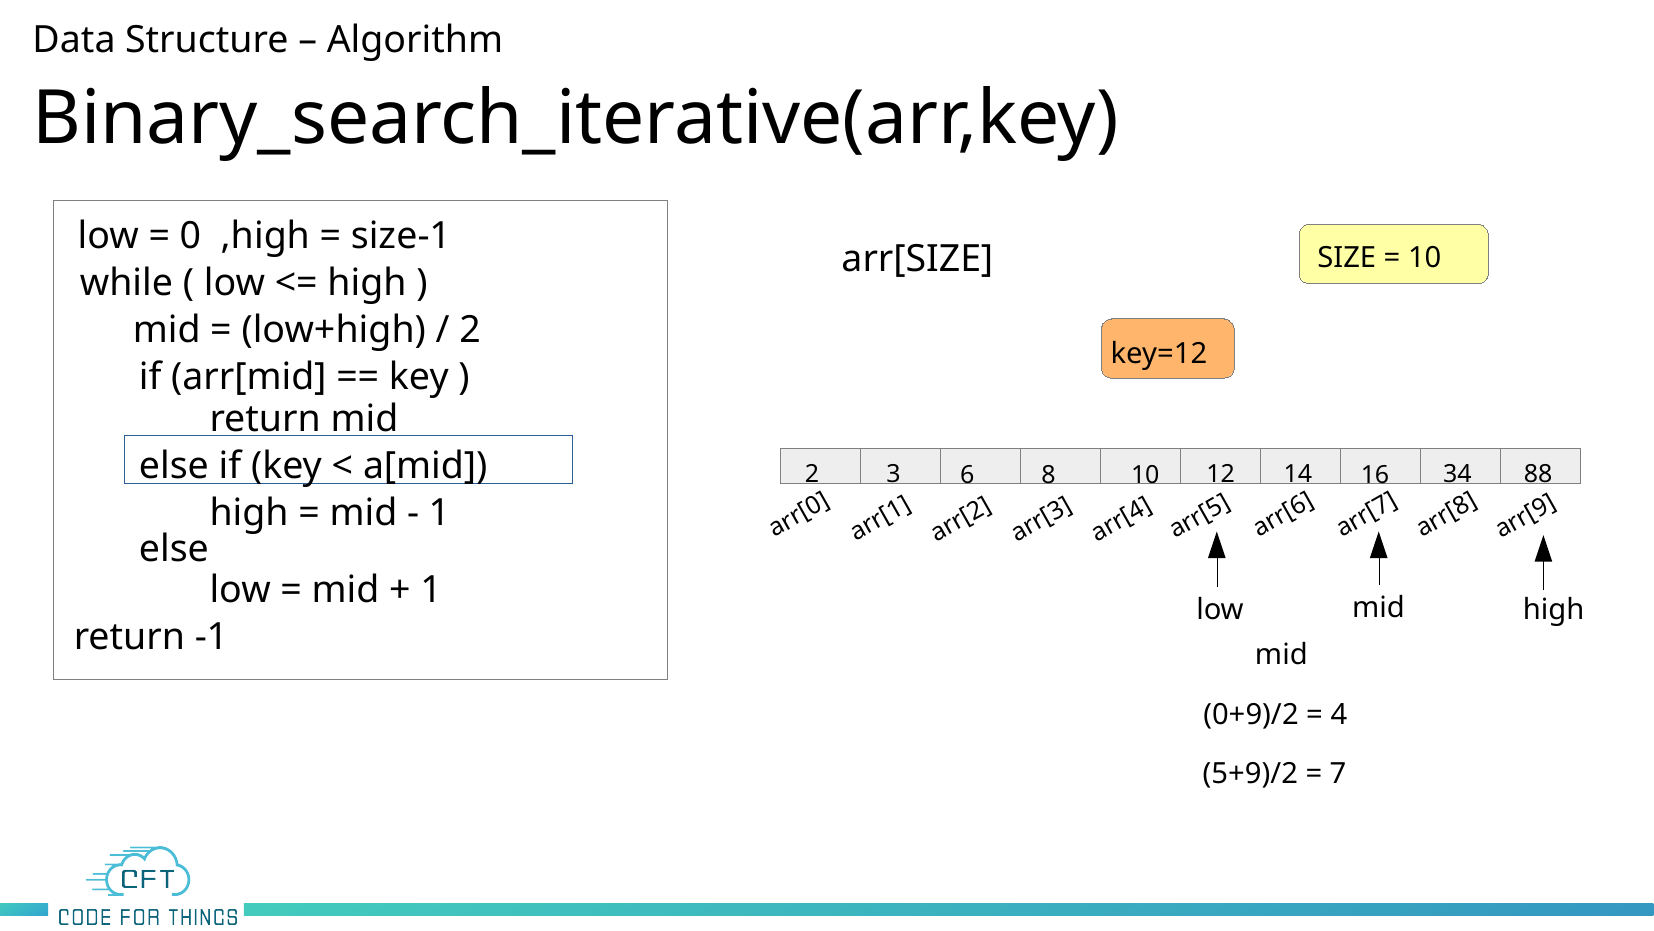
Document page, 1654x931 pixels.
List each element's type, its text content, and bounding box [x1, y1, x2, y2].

text_box arr[2] [906, 488, 1016, 563]
text_box arr[4] [1074, 492, 1179, 562]
text_box mid [1240, 625, 1335, 685]
text_box arr[5] [1151, 484, 1267, 556]
text_box mid [1337, 578, 1428, 636]
text_box arr[9] [1471, 456, 1602, 560]
text_box else [124, 513, 243, 573]
text_box [780, 448, 790, 484]
text_box SIZE = 10 [1302, 228, 1483, 278]
text_box else if (key < a[mid]) [124, 431, 621, 490]
text_box low = 0 ,high = size-1 [53, 200, 609, 260]
title Data Structure – Algorithm Binary_search_iterative(arr,key) [32, 0, 1595, 199]
text_box 16 [1346, 449, 1420, 501]
text_box arr[7] [1318, 498, 1428, 562]
text_box return -1 [59, 602, 290, 662]
text_box 88 [1509, 448, 1571, 500]
text_box (0+9)/2 = 4 [1181, 685, 1395, 745]
text_box [1254, 448, 1269, 484]
text_box arr[1] [826, 485, 935, 562]
text_box return mid [194, 383, 443, 443]
text_box [925, 448, 1191, 484]
text_box key=12 [1095, 324, 1241, 409]
text_box 2 [790, 448, 844, 493]
text_box [53, 200, 668, 680]
text_box [1299, 224, 1489, 284]
text_box 10 [1116, 449, 1181, 494]
text_box low = mid + 1 [194, 555, 621, 614]
text_box high [1508, 580, 1607, 630]
text_box arr[3] [986, 491, 1104, 568]
text_box 14 [1269, 448, 1331, 500]
text_box arr[SIZE] [826, 224, 1040, 291]
text_box 8 [1026, 449, 1089, 494]
text_box high = mid - 1 [194, 478, 621, 537]
picture [59, 846, 237, 925]
text_box arr[6] [1232, 484, 1362, 562]
text_box (5+9)/2 = 7 [1180, 744, 1394, 804]
text_box mid = (low+high) / 2 [118, 295, 603, 354]
text_box [1102, 318, 1233, 324]
text_box low [1181, 580, 1276, 630]
text_box 3 [871, 448, 925, 493]
text_box 34 [1428, 448, 1491, 500]
text_box arr[8] [1399, 484, 1503, 559]
text_box if (arr[mid] == key ) [124, 342, 550, 401]
text_box [1571, 448, 1581, 461]
text_box [1491, 448, 1509, 484]
text_box 12 [1191, 448, 1254, 493]
text_box [1331, 448, 1428, 484]
text_box arr[0] [744, 484, 857, 558]
text_box 6 [945, 449, 1007, 494]
text_box while ( low <= high ) [64, 260, 514, 307]
text_box [844, 448, 871, 484]
